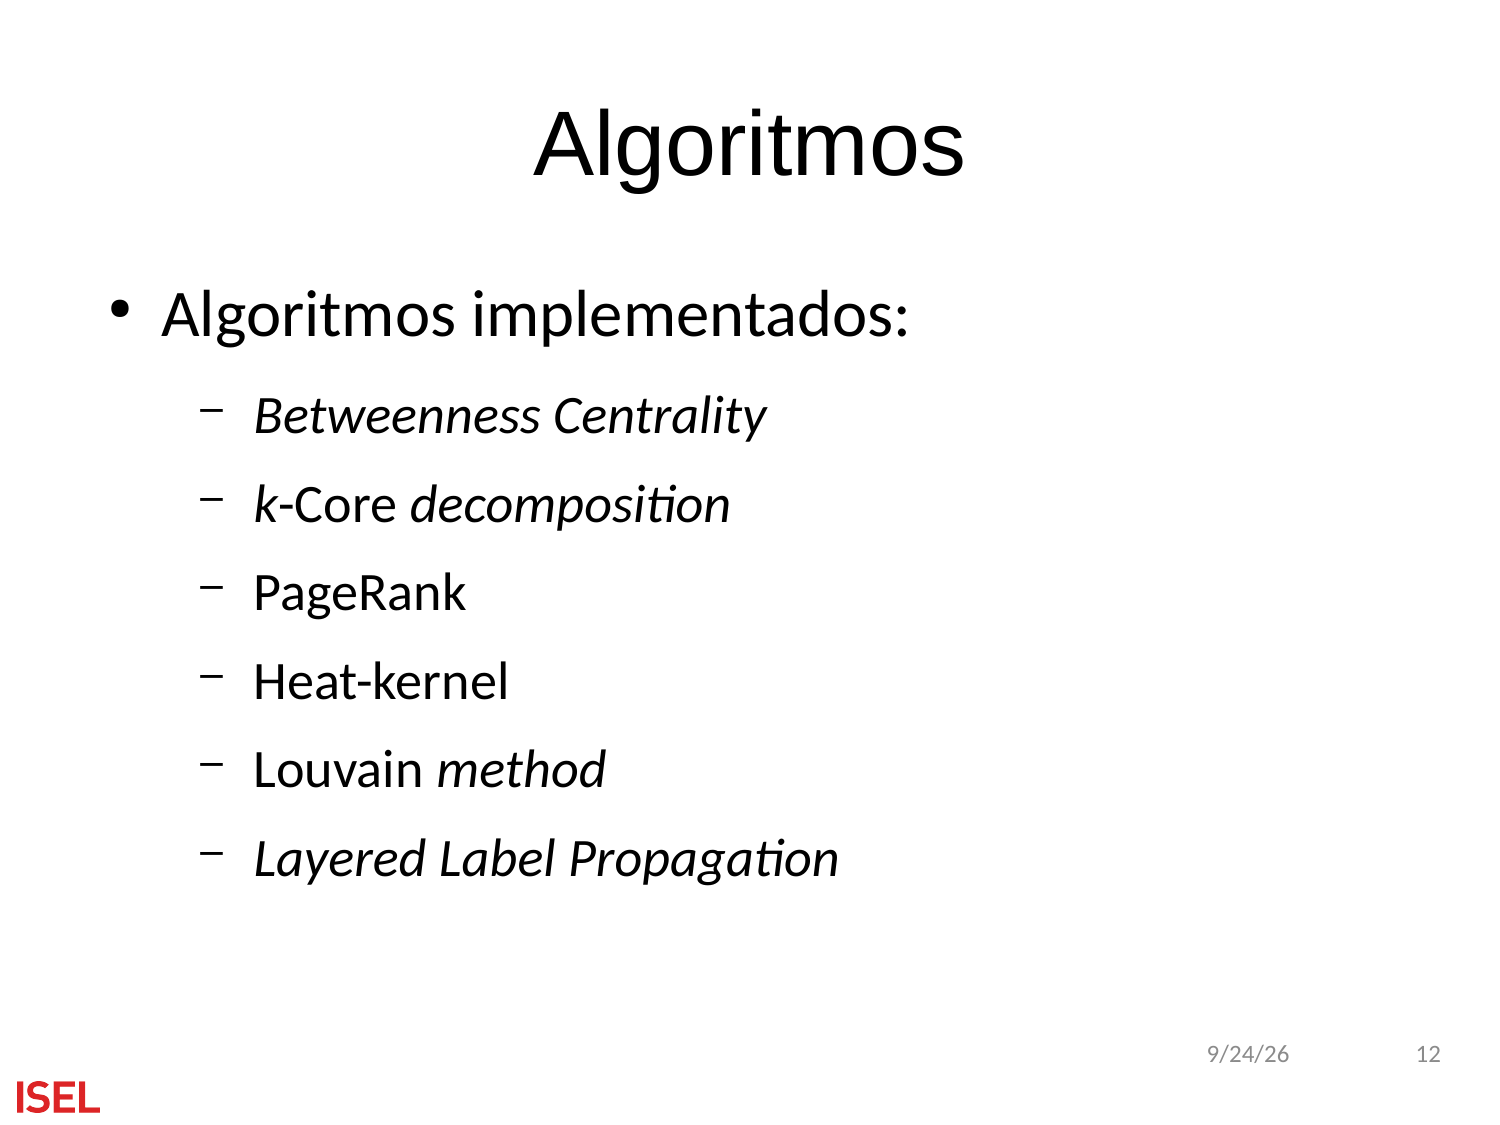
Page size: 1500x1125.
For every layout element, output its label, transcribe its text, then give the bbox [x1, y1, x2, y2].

list Algoritmos implementados: Betweenness Centrality k-Core decomposition PageRank Heat-kernel Louvain method Layered Label Propagation [75, 262, 1425, 1005]
picture [17, 1081, 100, 1113]
title Algoritmos [75, 45, 1425, 233]
slide_number <número> [1347, 1033, 1457, 1071]
slide_number 9/29/14 [1191, 1033, 1340, 1071]
